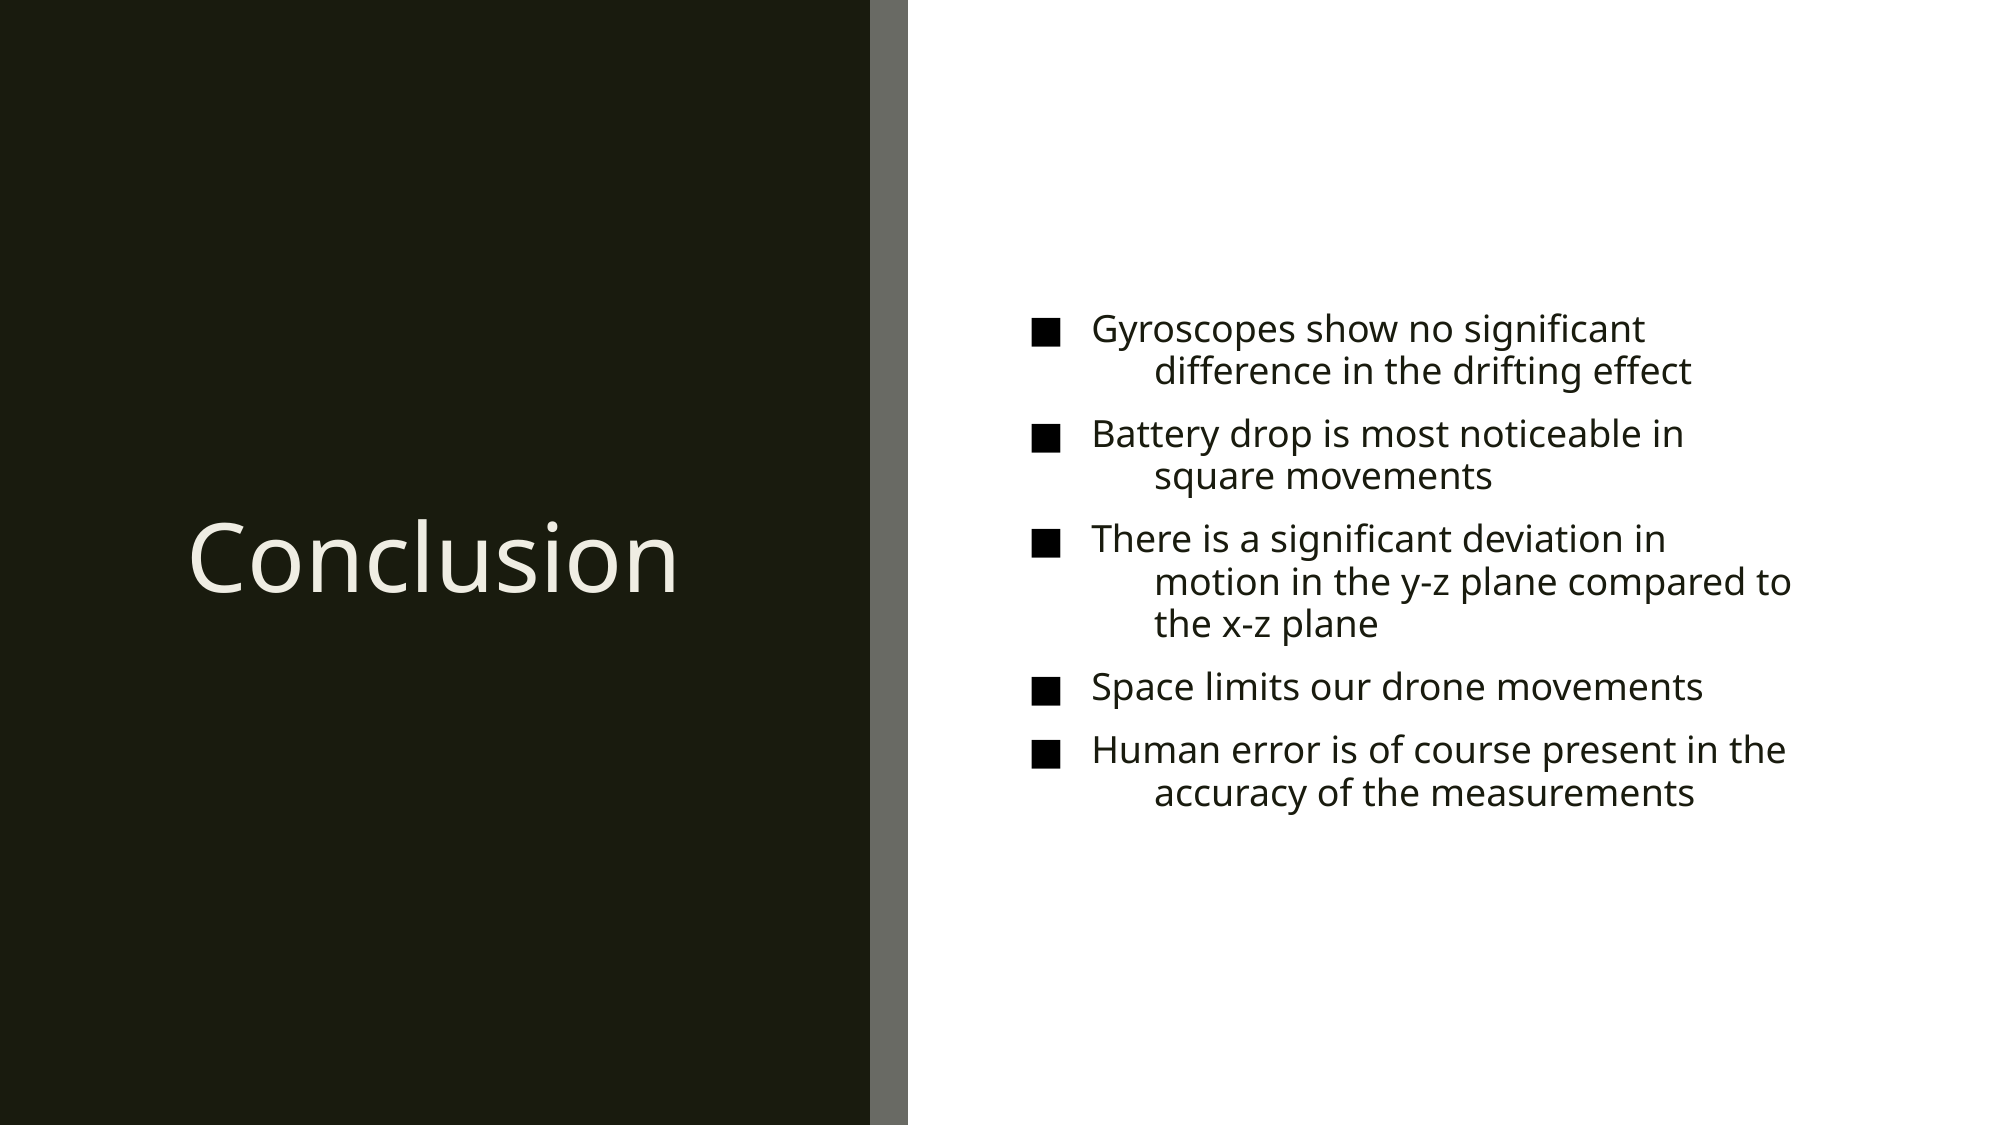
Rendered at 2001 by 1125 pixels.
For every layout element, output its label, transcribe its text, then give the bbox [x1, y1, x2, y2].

text_box [0, 0, 908, 1125]
list Gyroscopes show no significant difference in the drifting effect Battery drop is most noticeable in square movements There is a significant deviation in motion in the y-z plane compared to the x-z plane Space limits our drone movements Human error is of course present in the accuracy of the measurements [1013, 129, 1816, 994]
title Conclusion [105, 129, 765, 994]
